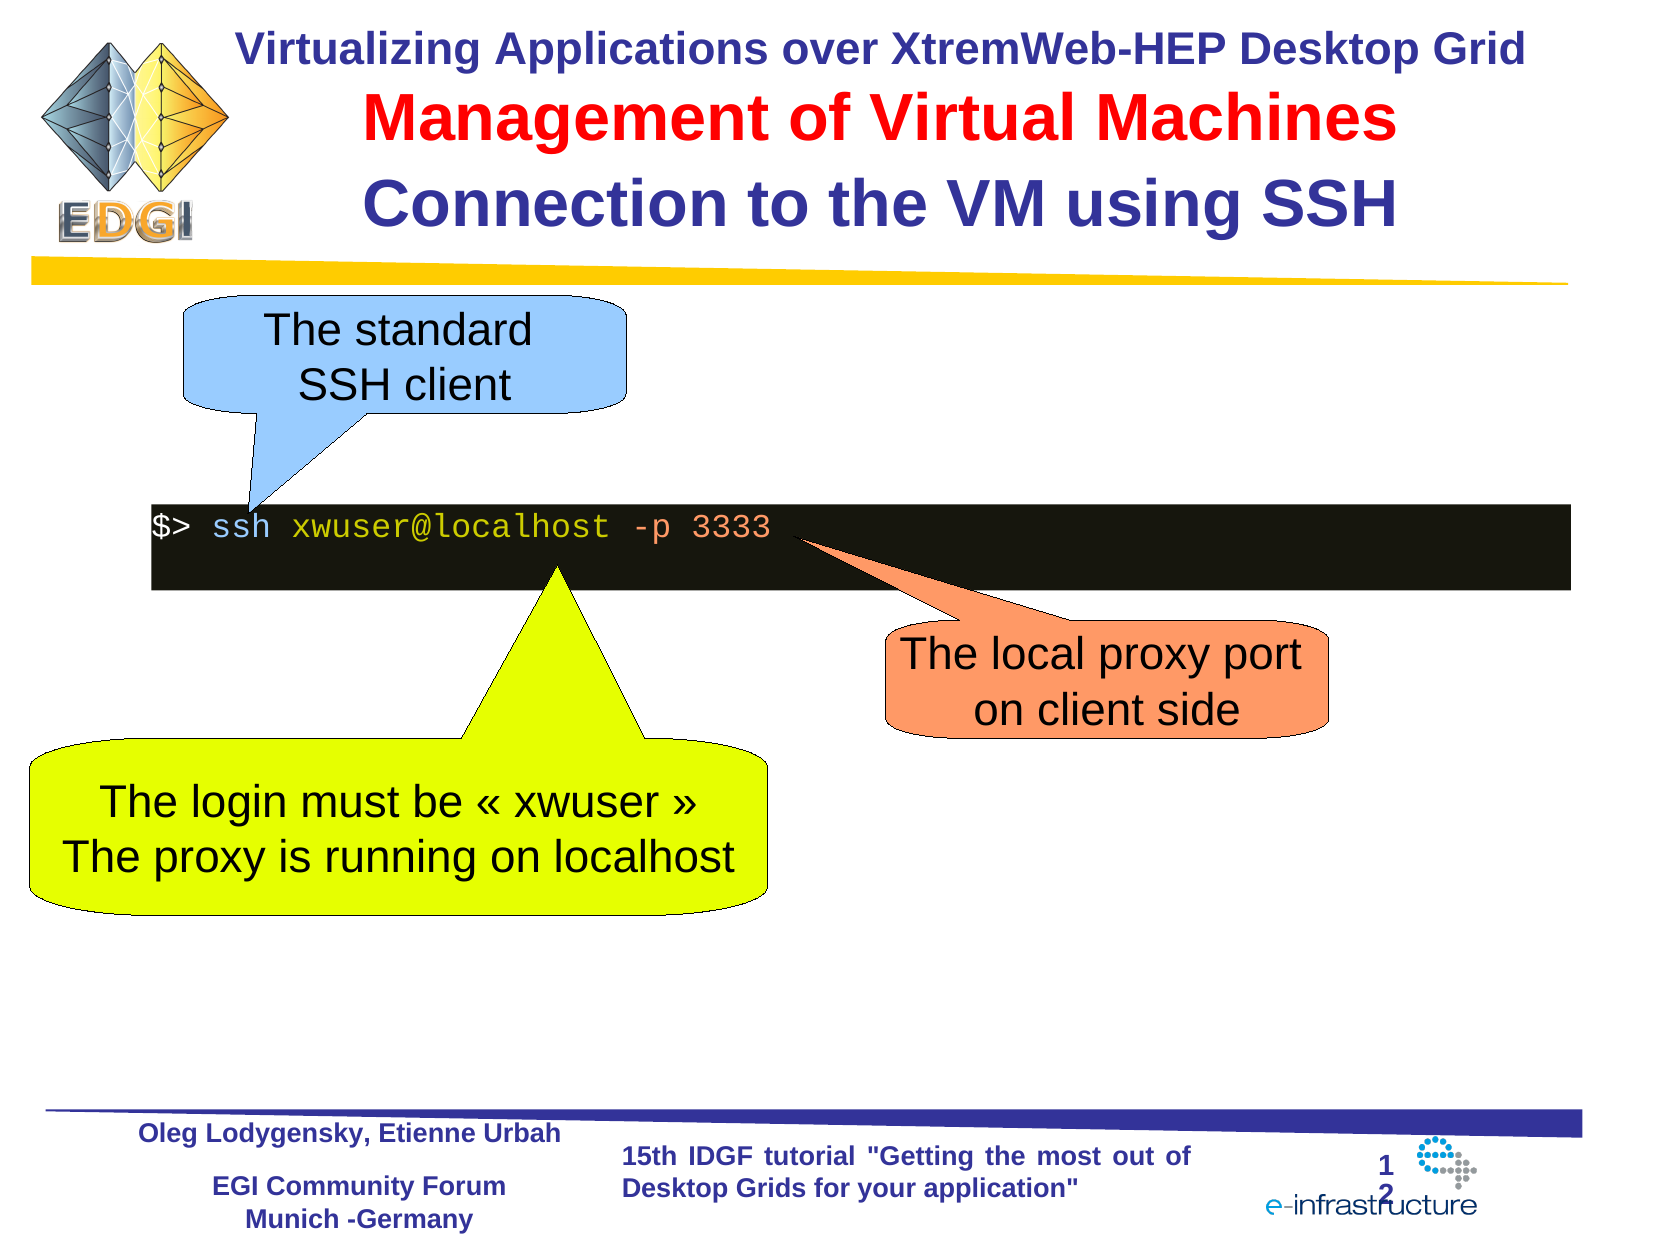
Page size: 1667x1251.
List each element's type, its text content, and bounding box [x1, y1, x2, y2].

text_box The standard SSH client [183, 295, 627, 514]
picture [1266, 1136, 1477, 1215]
text_box The local proxy port on client side [793, 536, 1329, 739]
text_box The login must be « xwuser » The proxy is running on localhost [29, 564, 768, 916]
picture [31, 37, 238, 249]
text_box $> ssh xwuser@localhost -p 3333 [151, 504, 1571, 591]
text_box Virtualizing Applications over XtremWeb-HEP Desktop Grid Management of Virtual Machines Connection to the VM using SSH [227, 16, 1536, 242]
